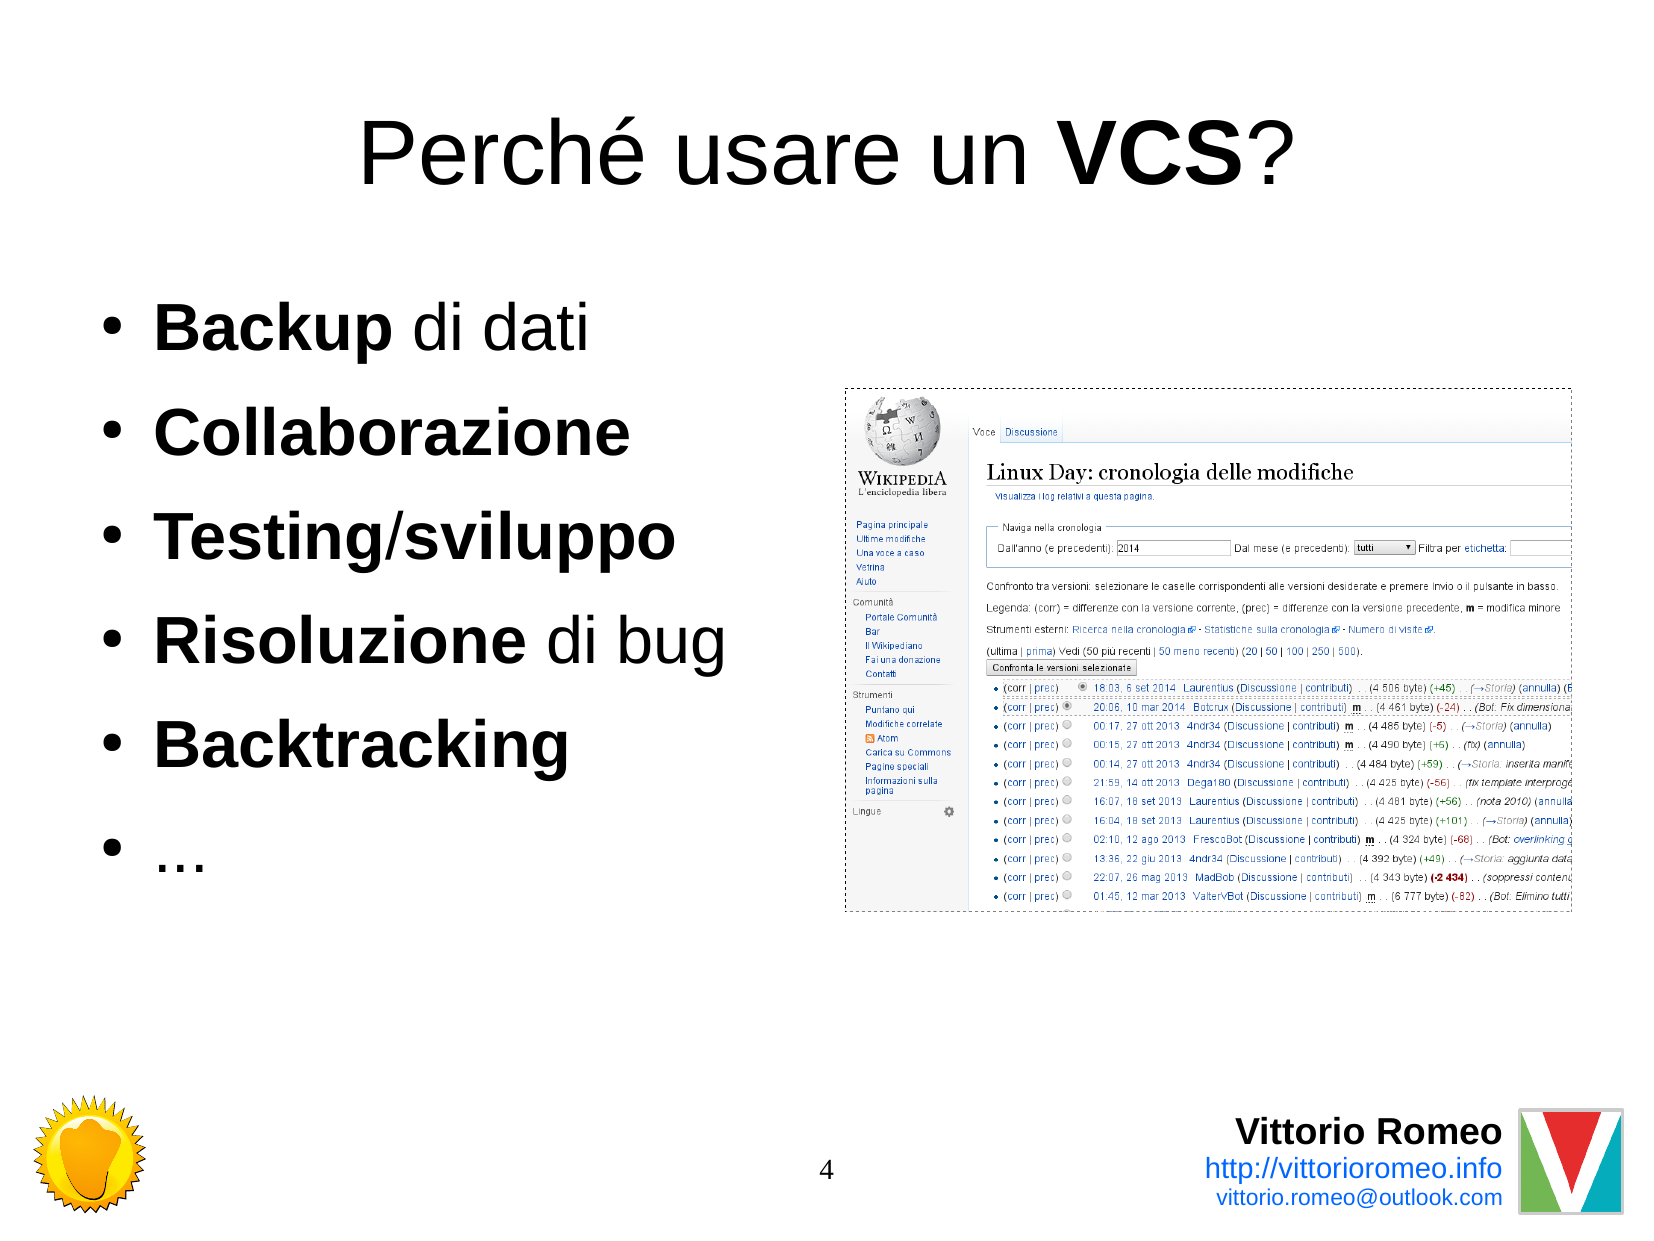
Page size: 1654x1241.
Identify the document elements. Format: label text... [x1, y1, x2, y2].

picture [1521, 1112, 1621, 1212]
title Perché usare un VCS? [82, 49, 1571, 257]
picture [845, 388, 1572, 912]
list Backup di dati Collaborazione Testing/sviluppo Risoluzione di bug Backtracking ... [82, 290, 809, 1010]
